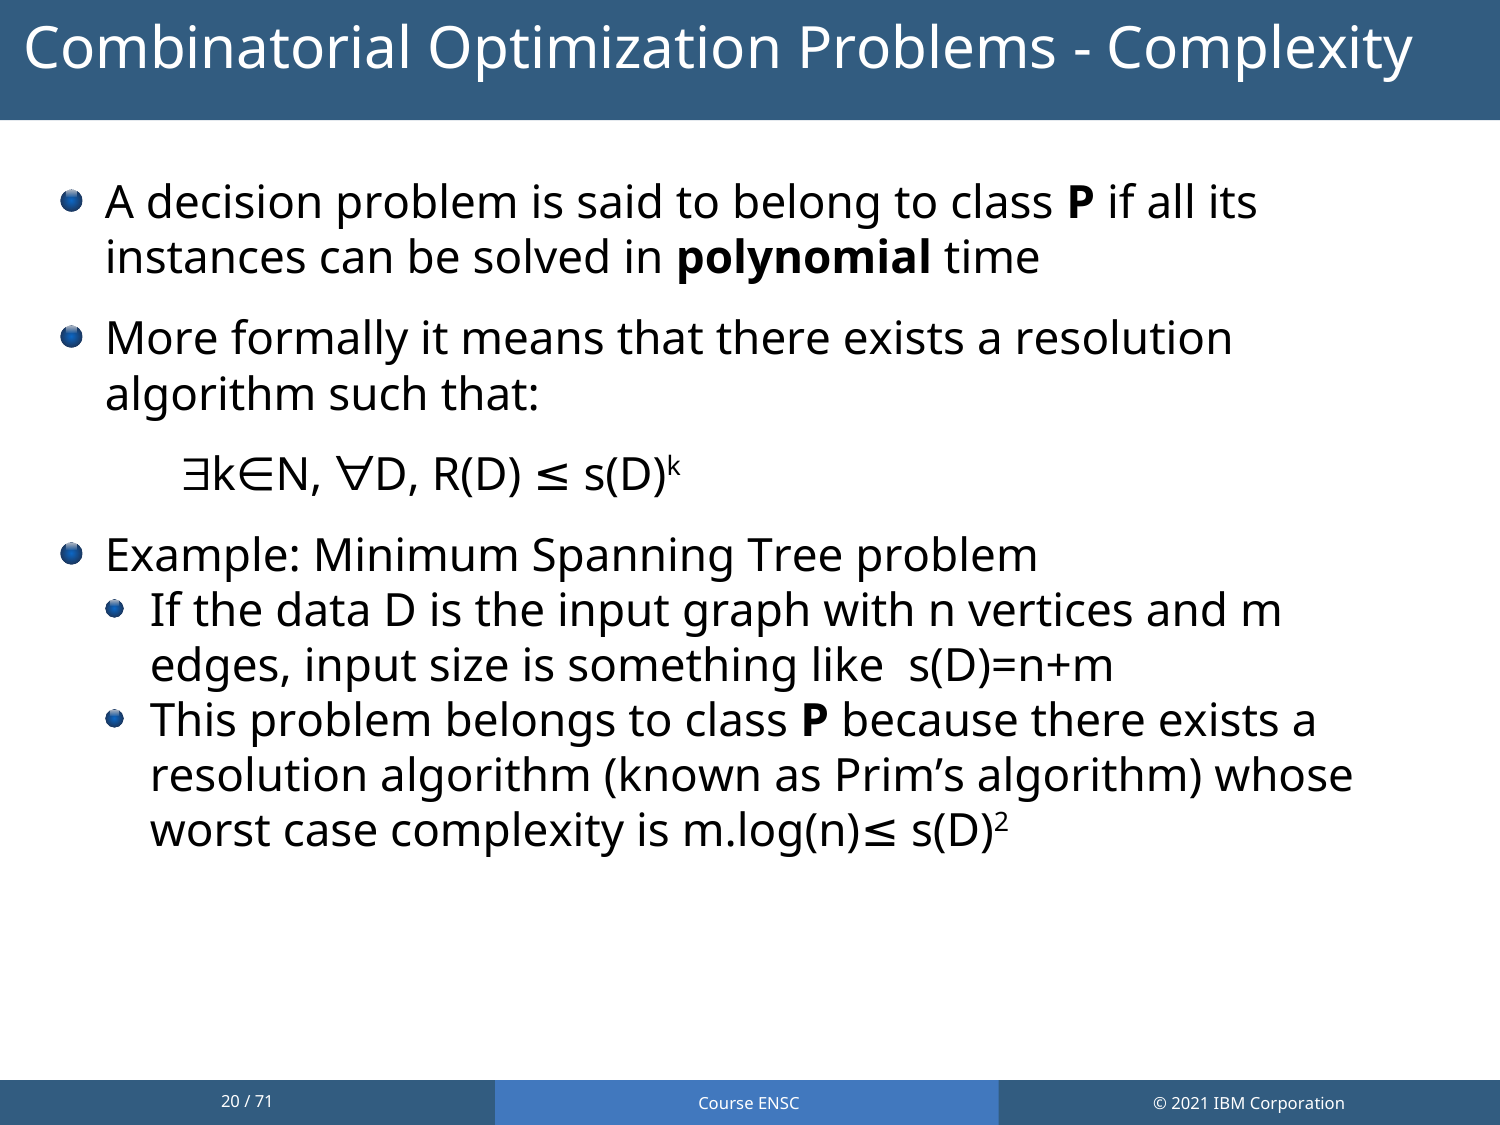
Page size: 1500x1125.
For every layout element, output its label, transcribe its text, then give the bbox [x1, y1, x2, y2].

title Combinatorial Optimization Problems - Complexity [0, 0, 1500, 121]
list A decision problem is said to belong to class P if all its instances can be solved in polynomial time More formally it means that there exists a resolution algorithm such that: ∃k∈N, ∀D, R(D) ≤ s(D)k Example: Minimum Spanning Tree problem If the data D is the input graph with n vertices and m edges, input size is something like s(D)=n+m This problem belongs to class P because there exists a resolution algorithm (known as Prim’s algorithm) whose worst case complexity is m.log(n)≤ s(D)2 [45, 165, 1441, 1013]
